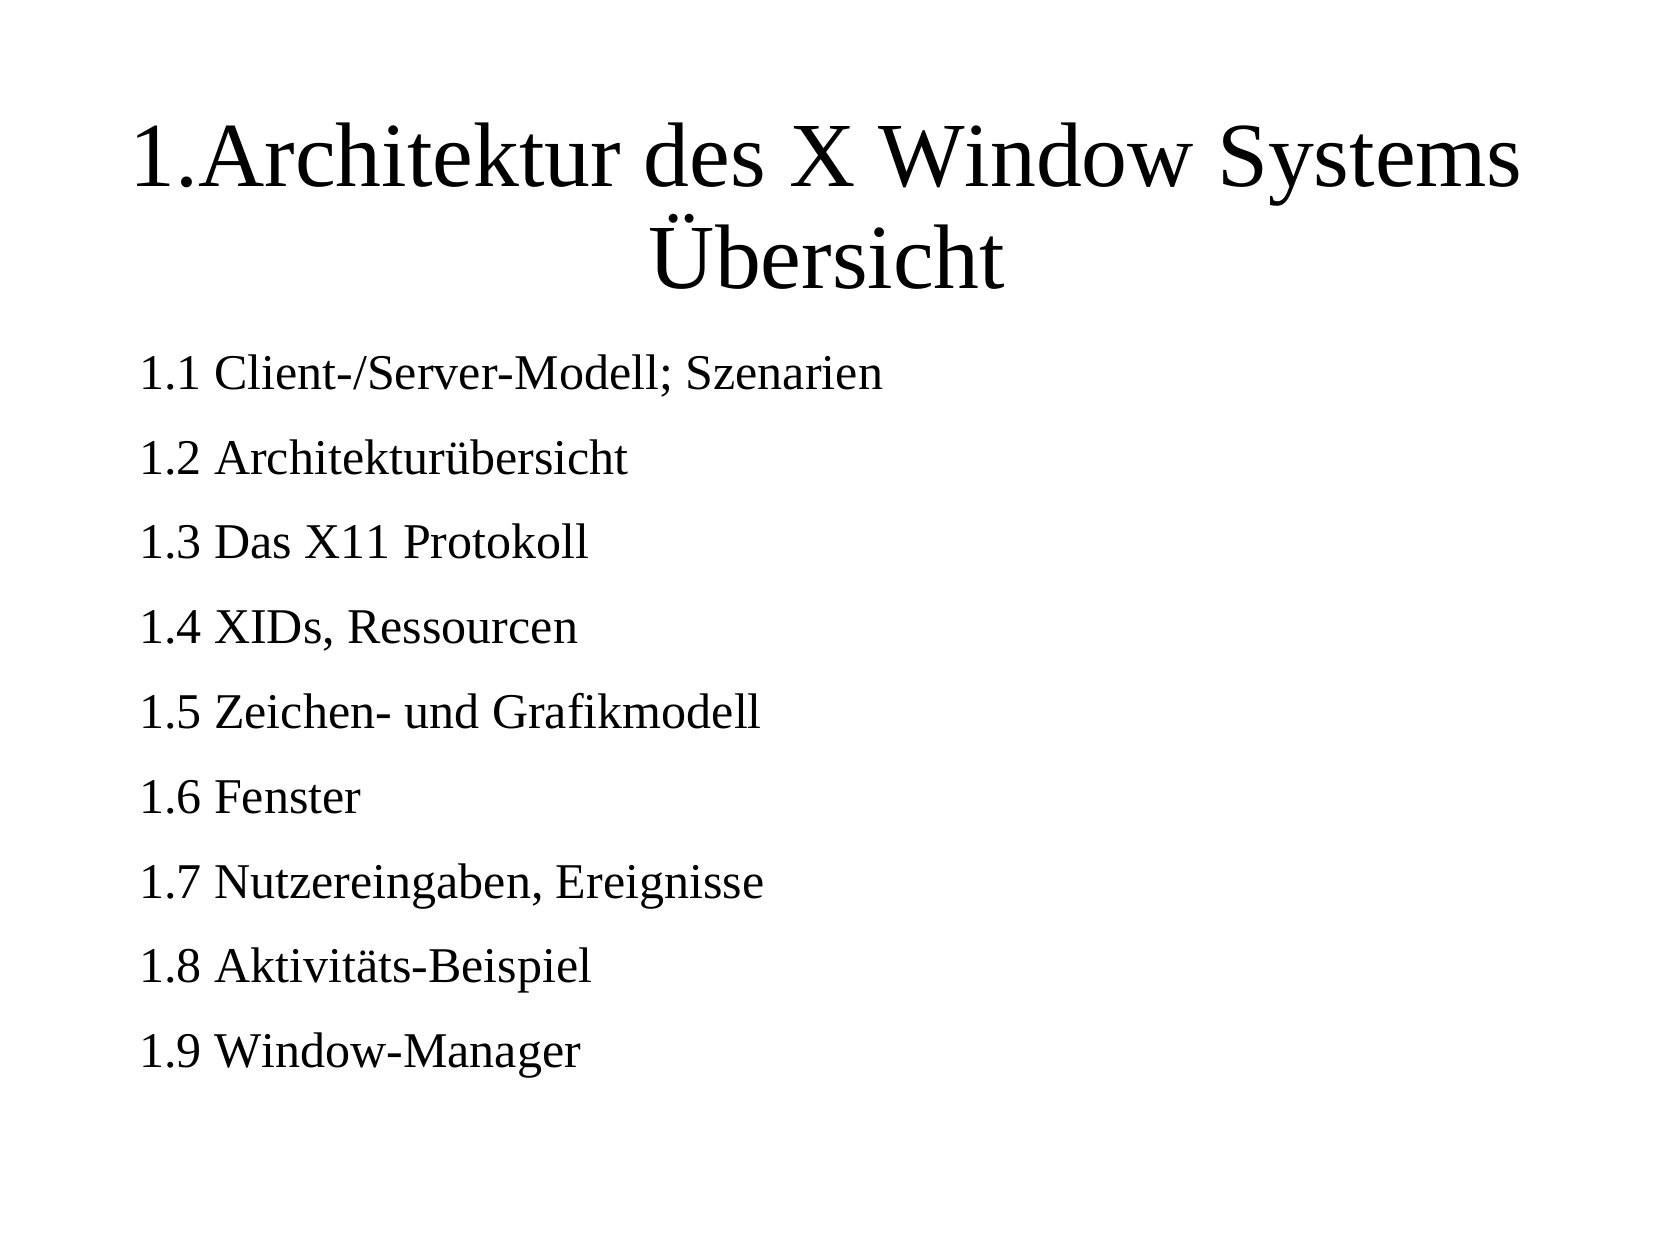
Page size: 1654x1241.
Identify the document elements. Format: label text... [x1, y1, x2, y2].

title 1.Architektur des X Window Systems Übersicht [121, 102, 1534, 311]
list 1.1 Client-/Server-Modell; Szenarien 1.2 Architekturübersicht 1.3 Das X11 Protokoll 1.4 XIDs, Ressourcen 1.5 Zeichen- und Grafikmodell 1.6 Fenster 1.7 Nutzereingaben, Ereignisse 1.8 Aktivitäts-Beispiel 1.9 Window-Manager [121, 344, 1534, 1127]
